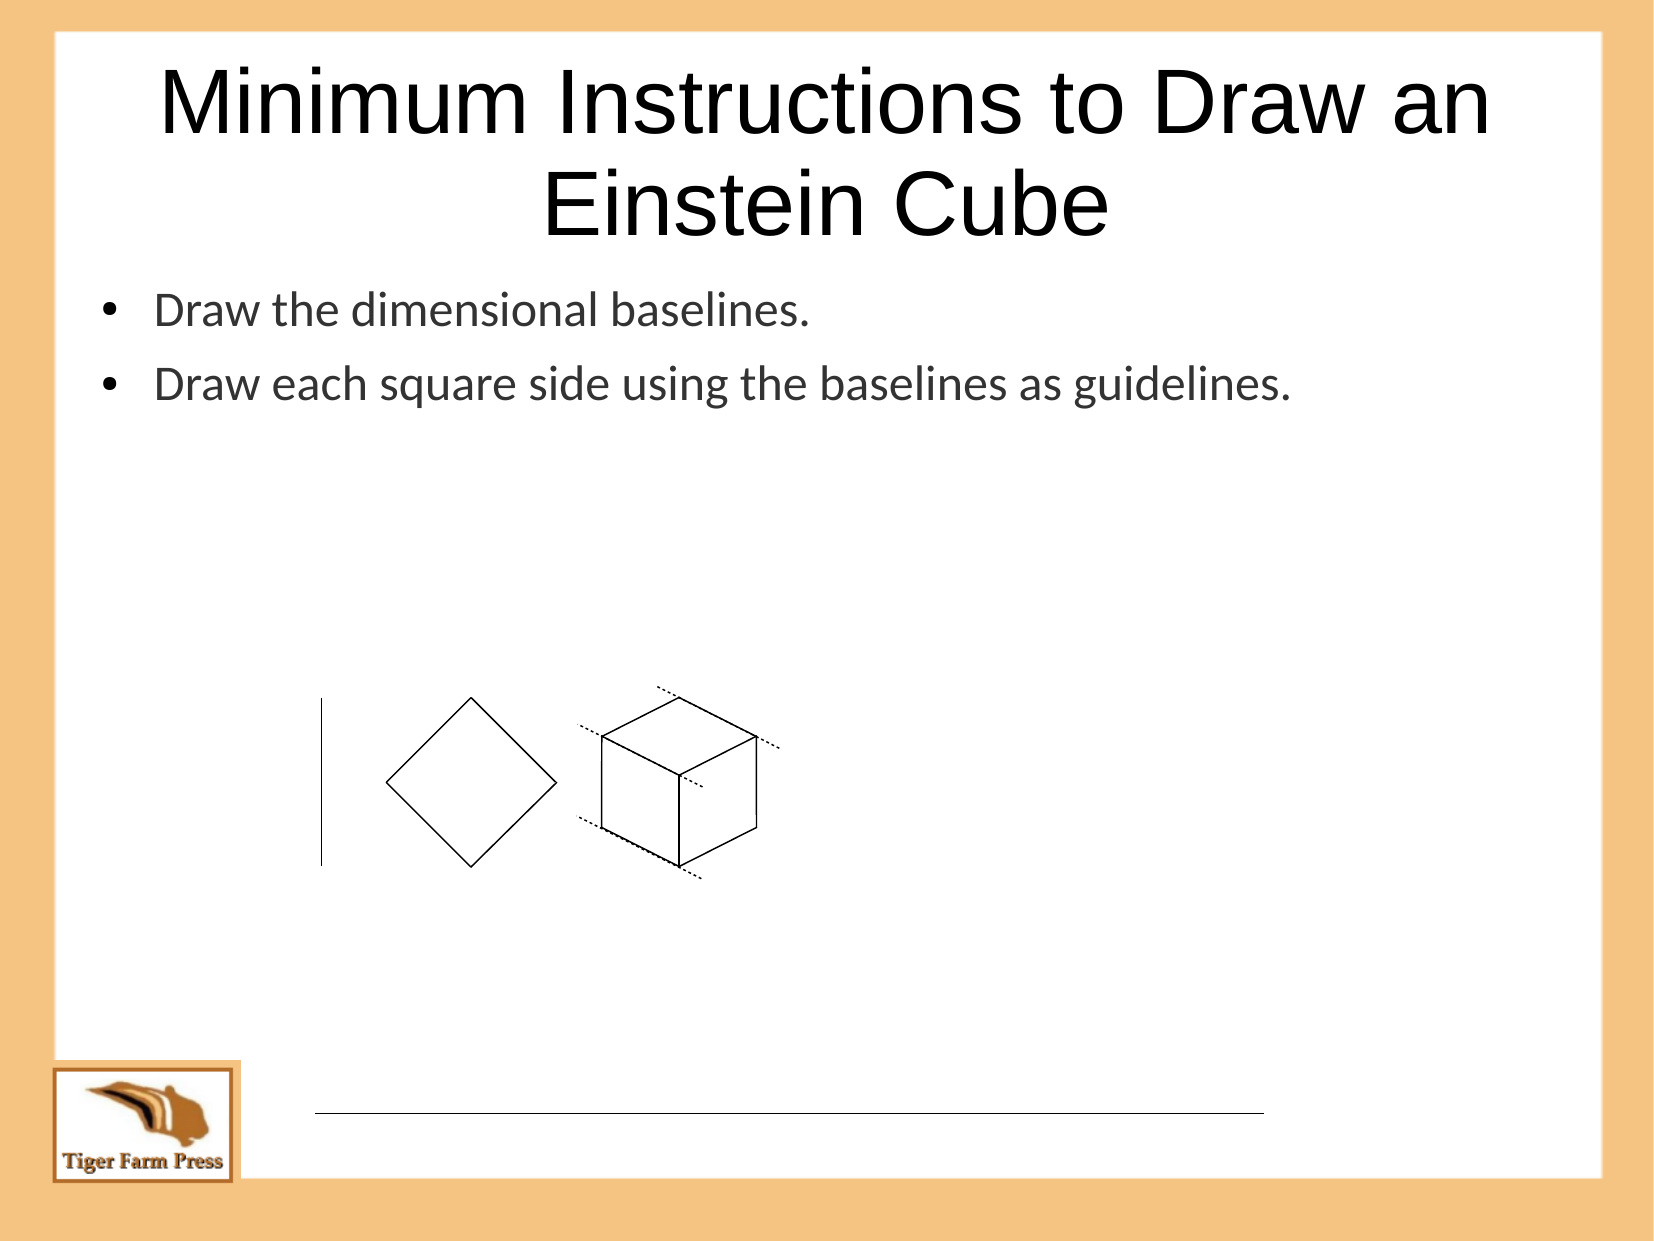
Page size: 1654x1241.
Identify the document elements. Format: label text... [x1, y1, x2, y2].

list Draw the dimensional baselines. Draw each square side using the baselines as guidelines. [83, 290, 1572, 1109]
title Minimum Instructions to Draw an Einstein Cube [82, 49, 1571, 257]
picture [0, 0, 1654, 1241]
